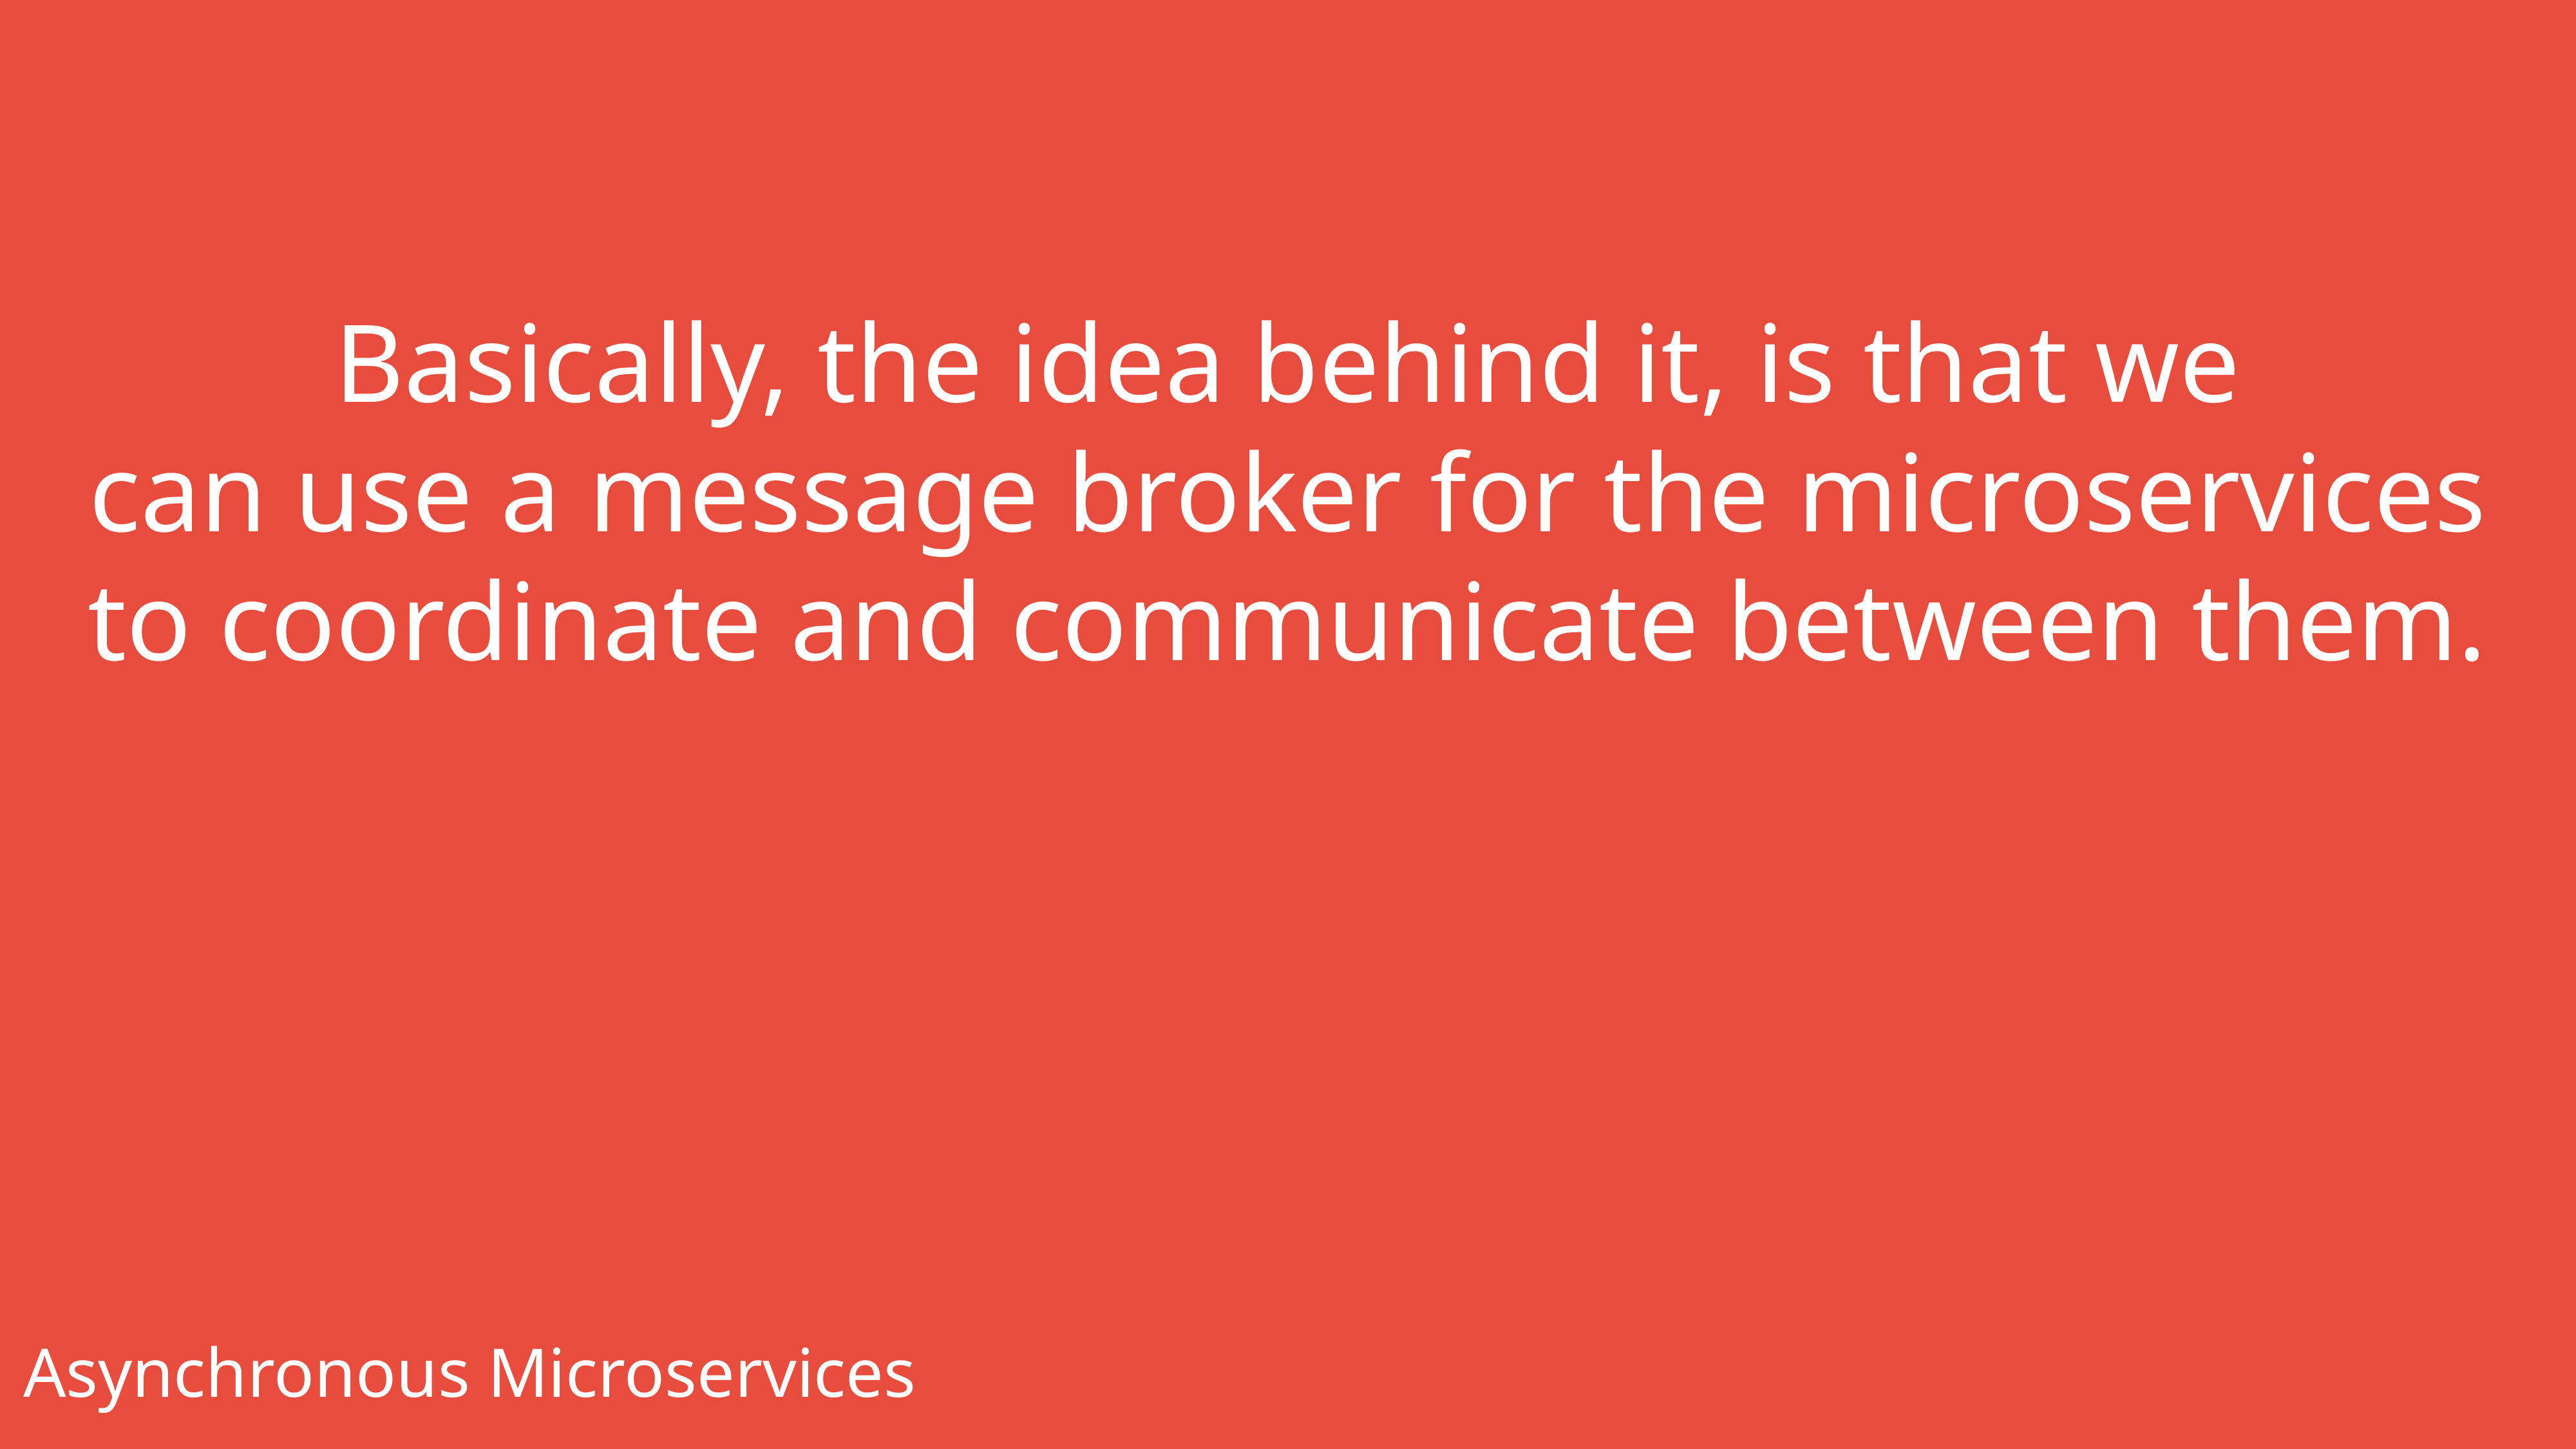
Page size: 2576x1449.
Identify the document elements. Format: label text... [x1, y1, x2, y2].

text_box Asynchronous Microservices [17, 1325, 922, 1417]
text_box Basically, the idea behind it, is that we can use a message broker for the microservices to coordinate and communicate between them. [82, 289, 2494, 687]
